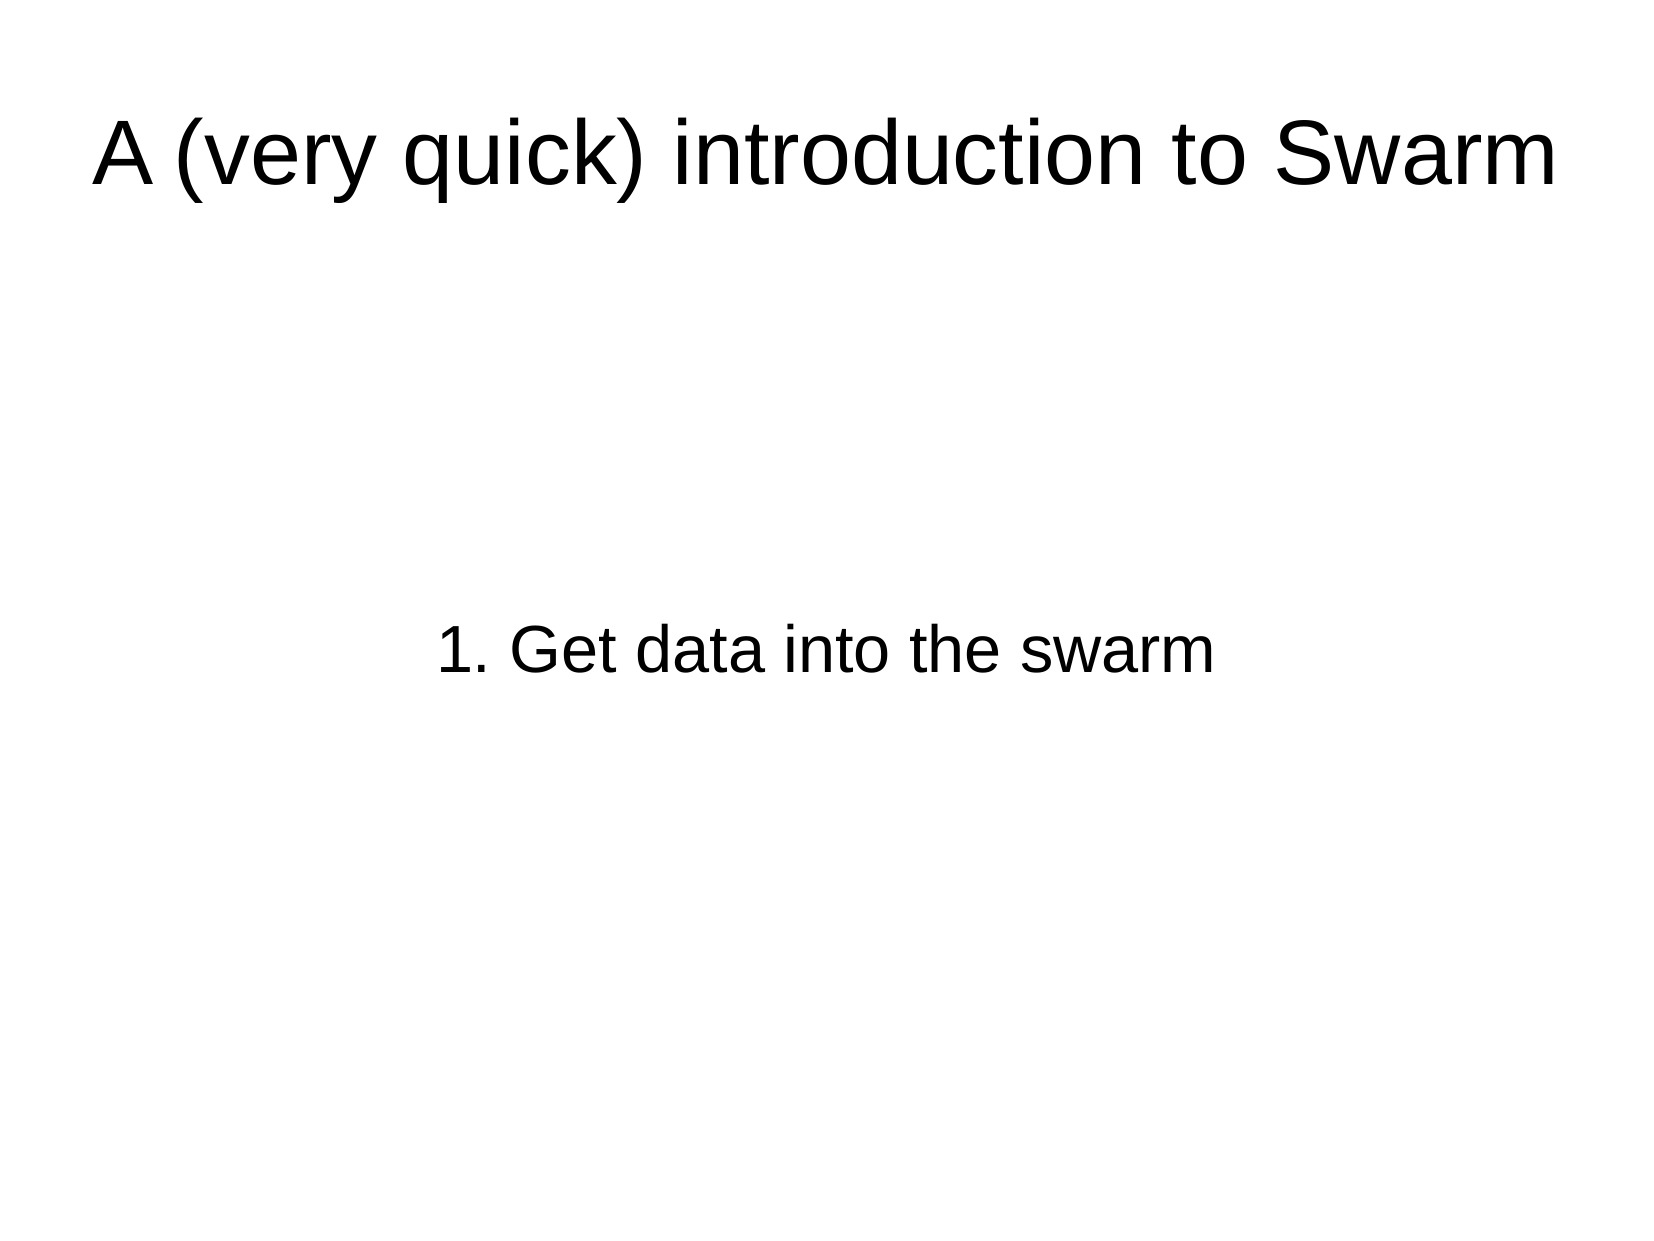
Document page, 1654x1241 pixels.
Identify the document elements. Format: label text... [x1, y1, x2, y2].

title A (very quick) introduction to Swarm [82, 49, 1571, 257]
subtitle 1. Get data into the swarm [82, 290, 1571, 1010]
